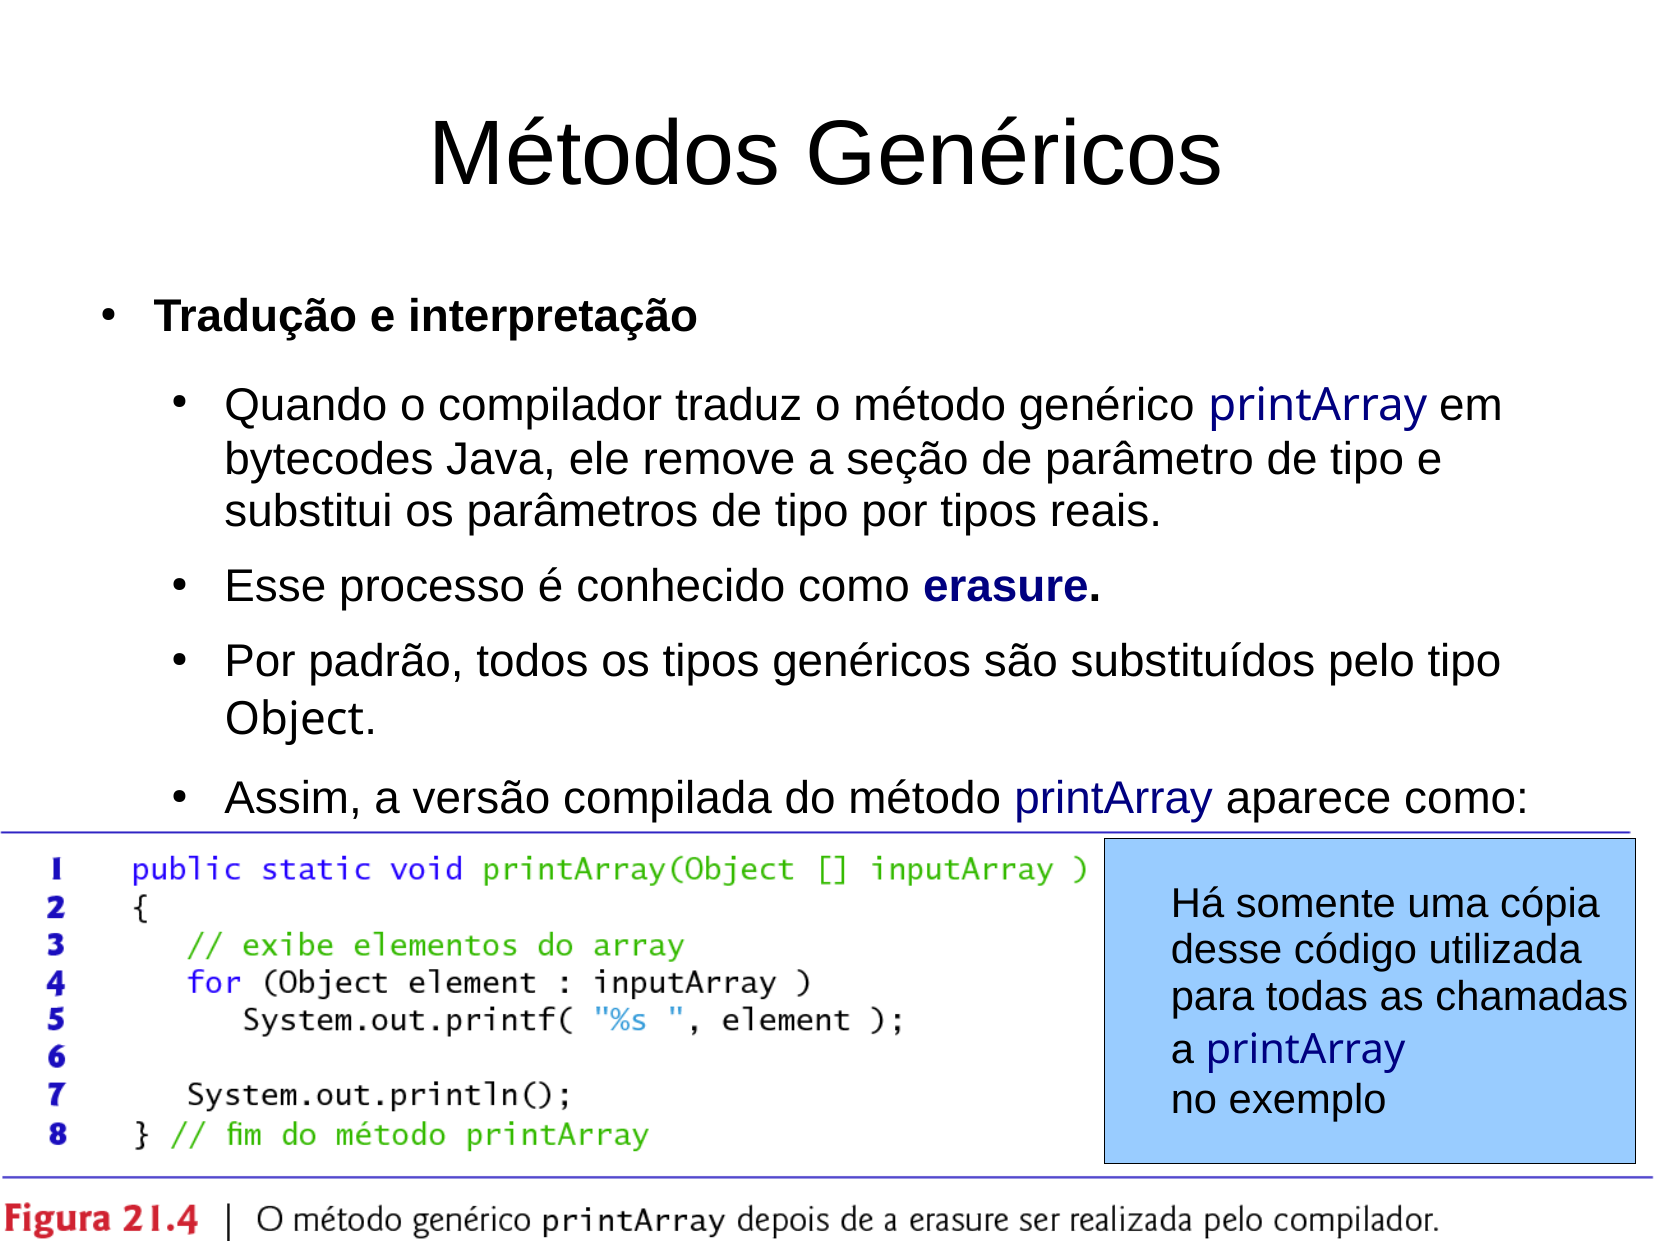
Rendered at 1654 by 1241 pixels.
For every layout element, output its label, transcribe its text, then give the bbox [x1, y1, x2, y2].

picture [0, 831, 1654, 1241]
text_box Há somente uma cópia desse código utilizada para todas as chamadas a printArray no exemplo [1104, 838, 1636, 1164]
title Métodos Genéricos [82, 49, 1571, 257]
list Tradução e interpretação Quando o compilador traduz o método genérico printArray em bytecodes Java, ele remove a seção de parâmetro de tipo e substitui os parâmetros de tipo por tipos reais. Esse processo é conhecido como erasure. Por padrão, todos os tipos genéricos são substituídos pelo tipo Object. Assim, a versão compilada do método printArray aparece como: [82, 290, 1571, 831]
